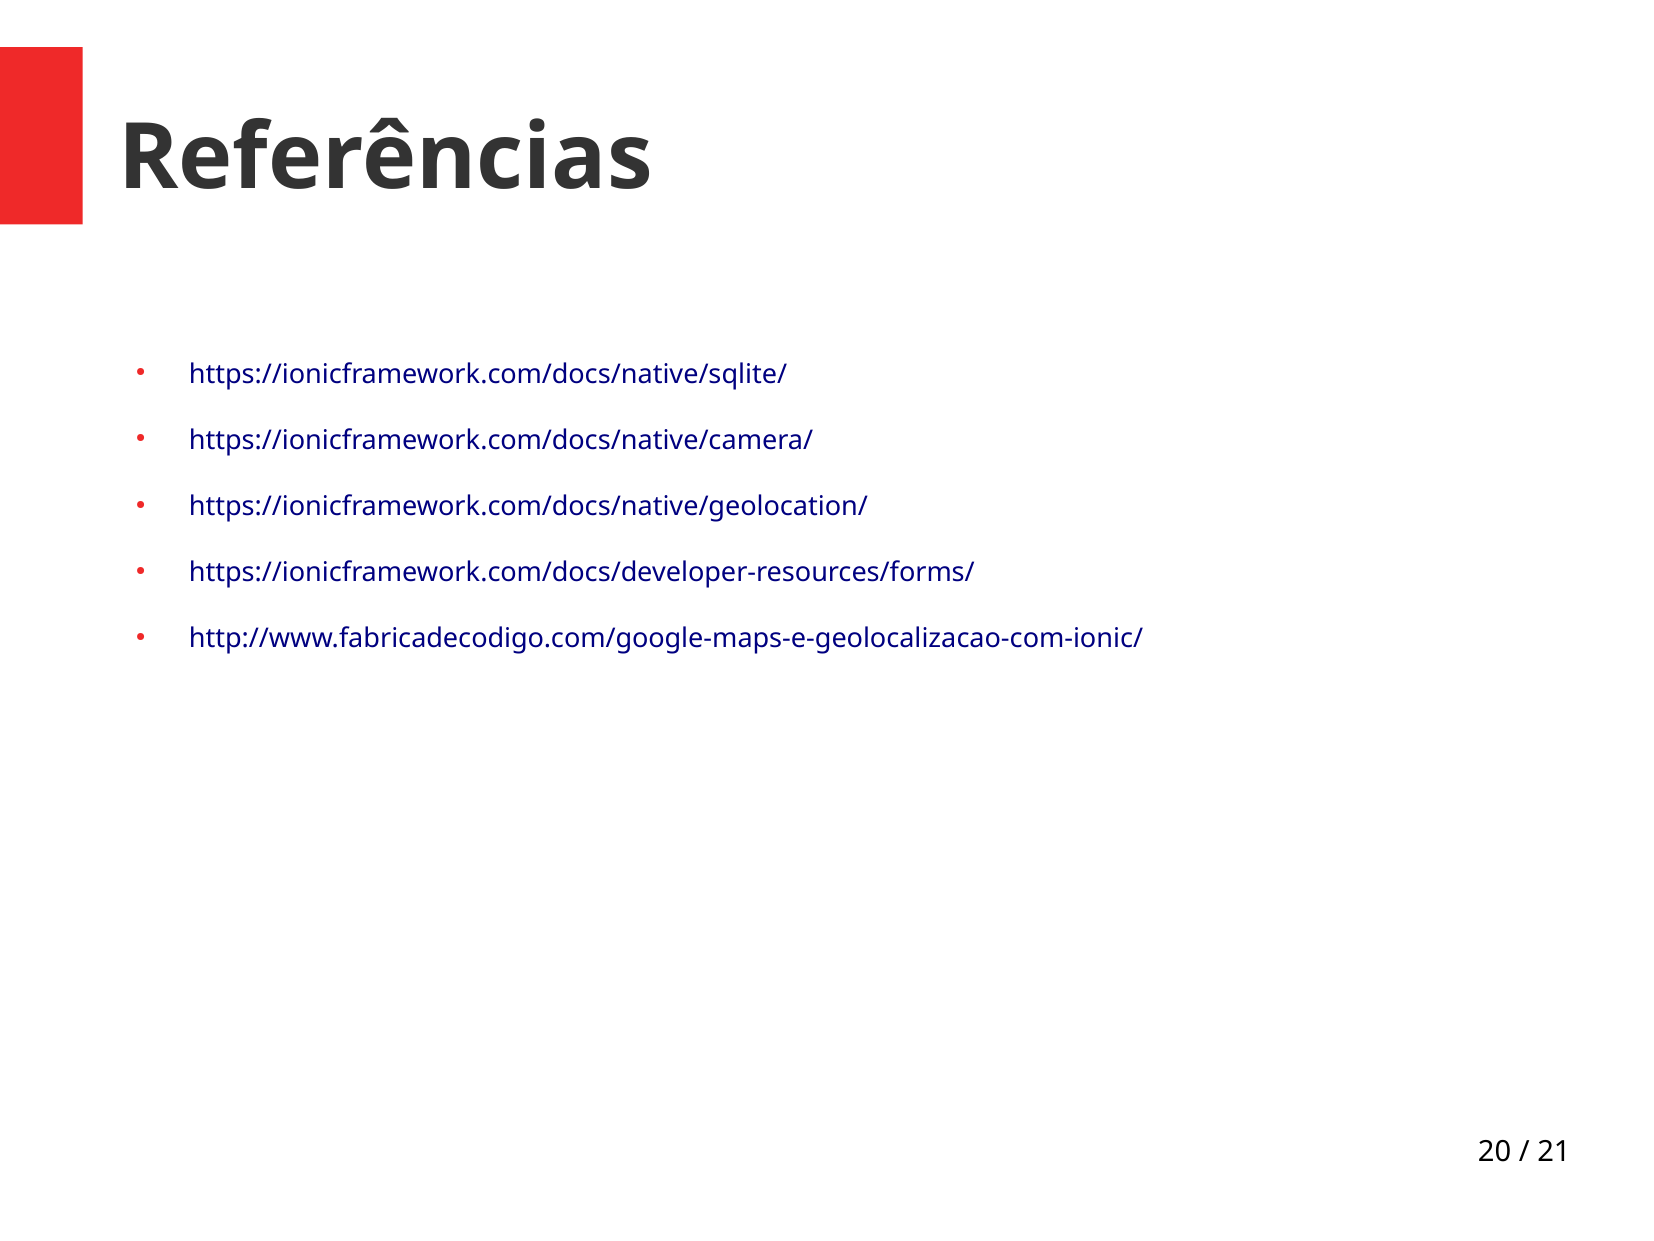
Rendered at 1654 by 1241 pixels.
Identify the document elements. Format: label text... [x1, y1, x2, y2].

title Referências [118, 49, 1571, 257]
list https://ionicframework.com/docs/native/sqlite/ https://ionicframework.com/docs/native/camera/ https://ionicframework.com/docs/native/geolocation/ https://ionicframework.com/docs/developer-resources/forms/ http://www.fabricadecodigo.com/google-maps-e-geolocalizacao-com-ionic/ [118, 354, 1536, 1074]
